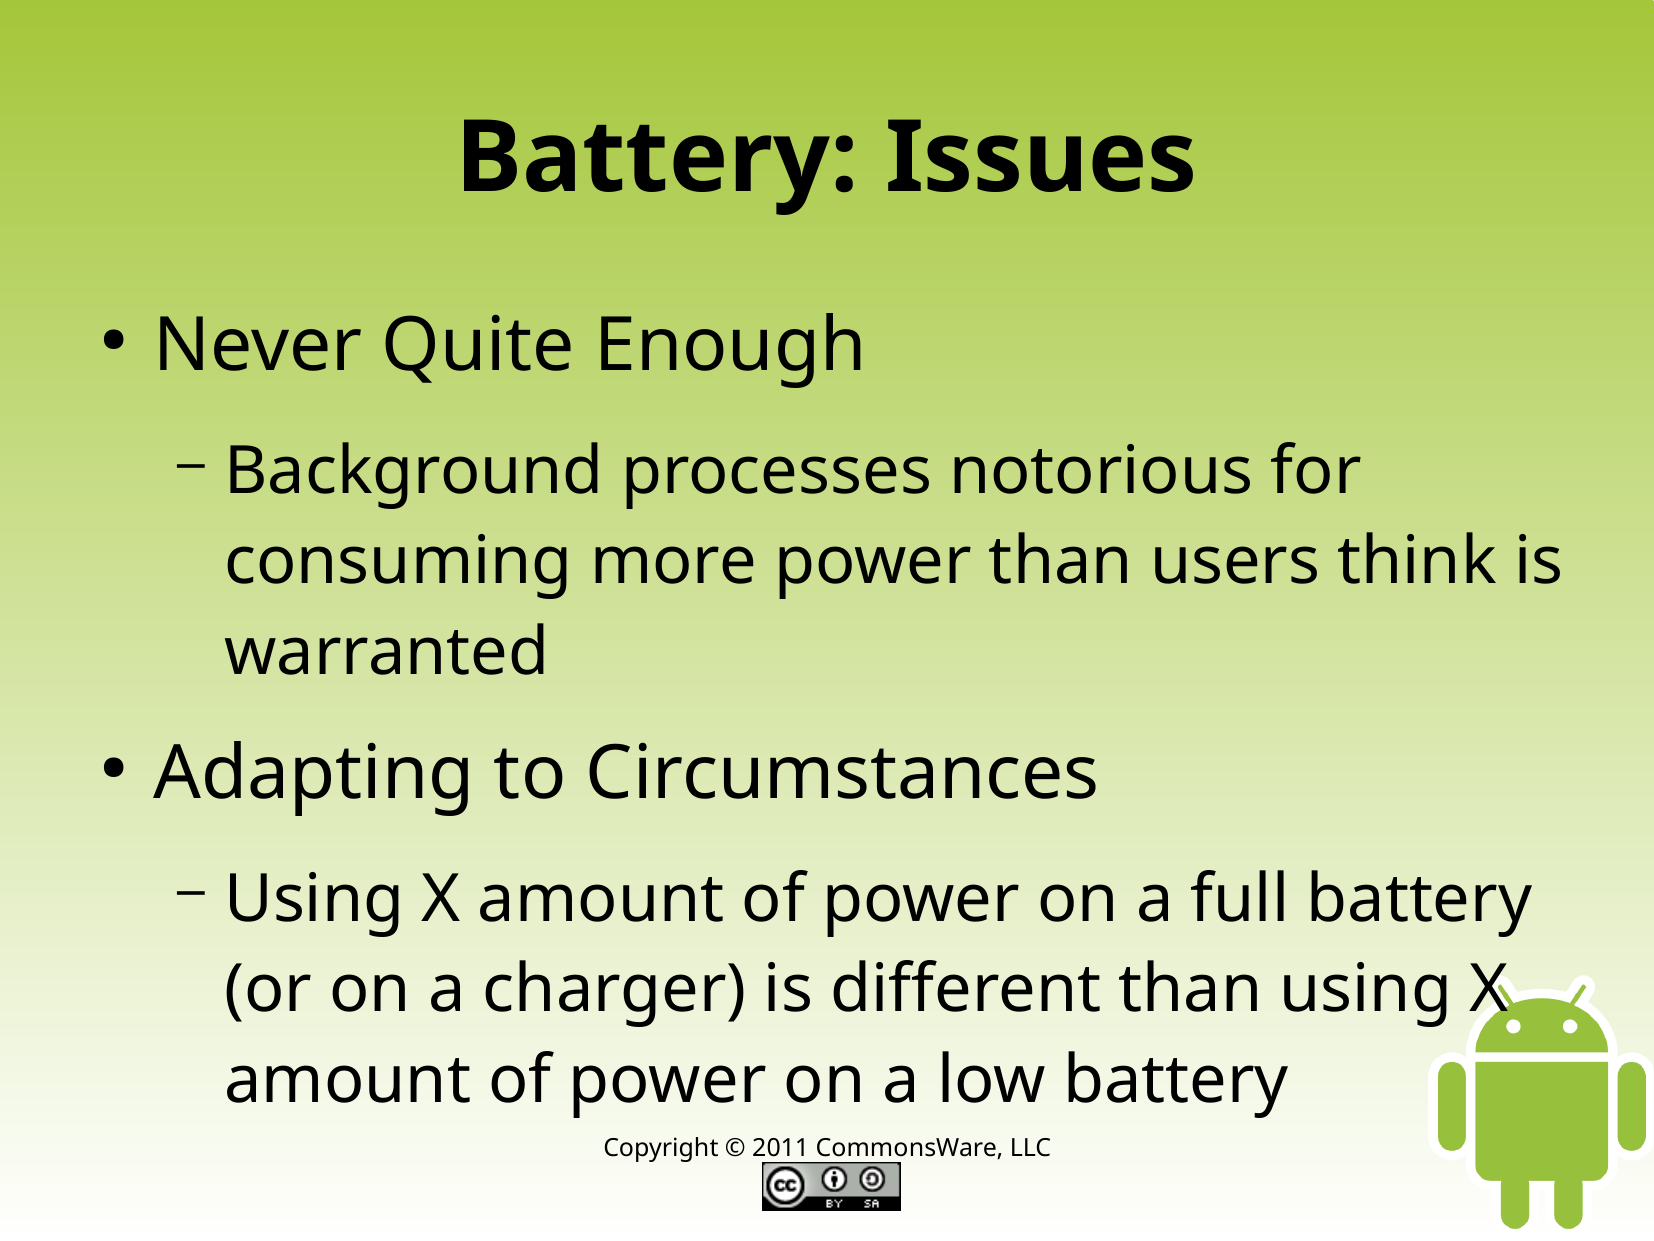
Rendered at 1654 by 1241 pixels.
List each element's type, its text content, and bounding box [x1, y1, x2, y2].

title Battery: Issues [82, 49, 1571, 257]
picture [762, 1162, 901, 1211]
list Never Quite Enough Background processes notorious for consuming more power than users think is warranted Adapting to Circumstances Using X amount of power on a full battery (or on a charger) is different than using X amount of power on a low battery [82, 290, 1571, 1094]
picture [1428, 975, 1654, 1238]
